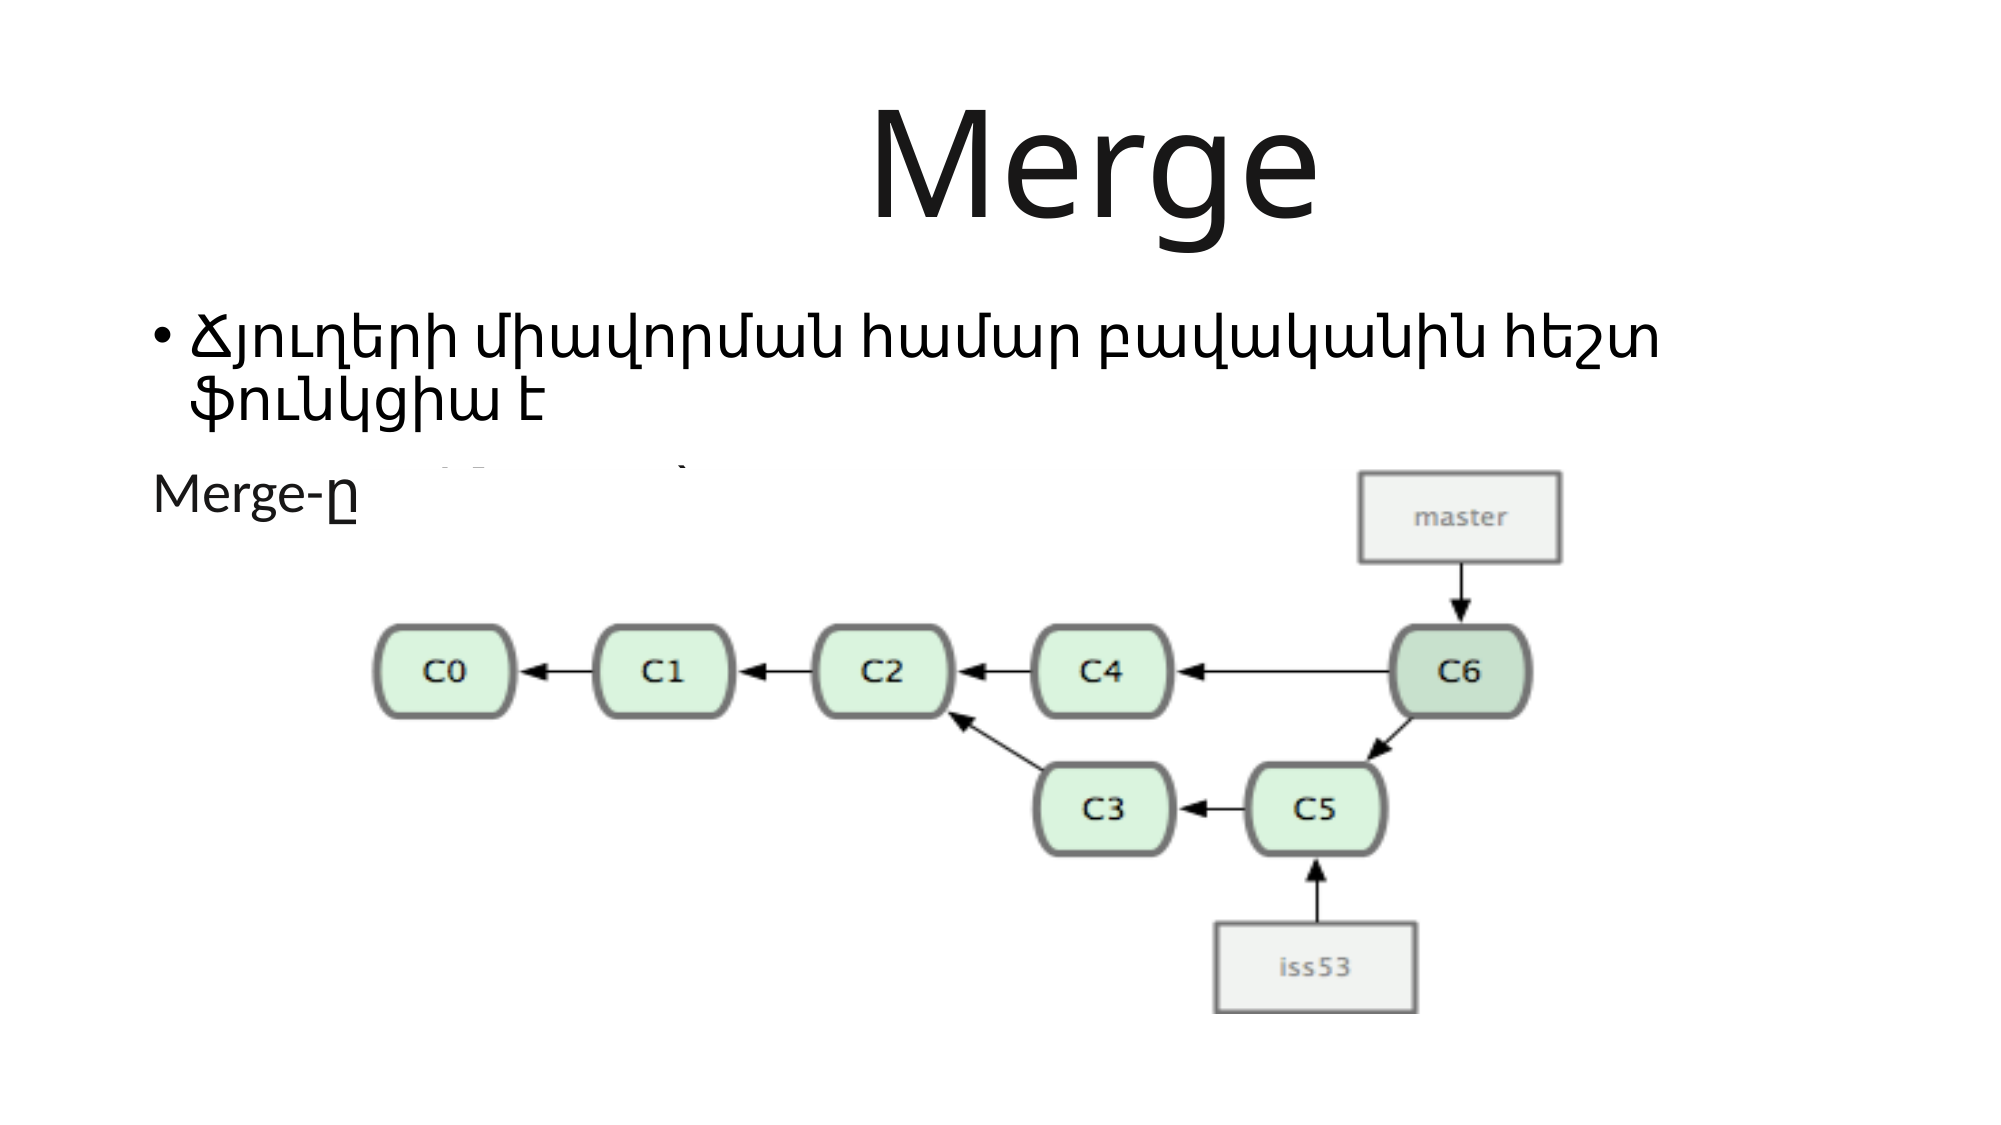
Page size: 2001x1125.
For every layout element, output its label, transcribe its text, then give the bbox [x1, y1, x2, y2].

picture [367, 468, 1567, 1014]
title Merge [137, 59, 1863, 278]
list Ճյուղերի միավորման համար բավականին հեշտ ֆունկցիա է Merge-ը։ Սինաքսը՝ Git Merge <branch name>: [137, 299, 1863, 1014]
